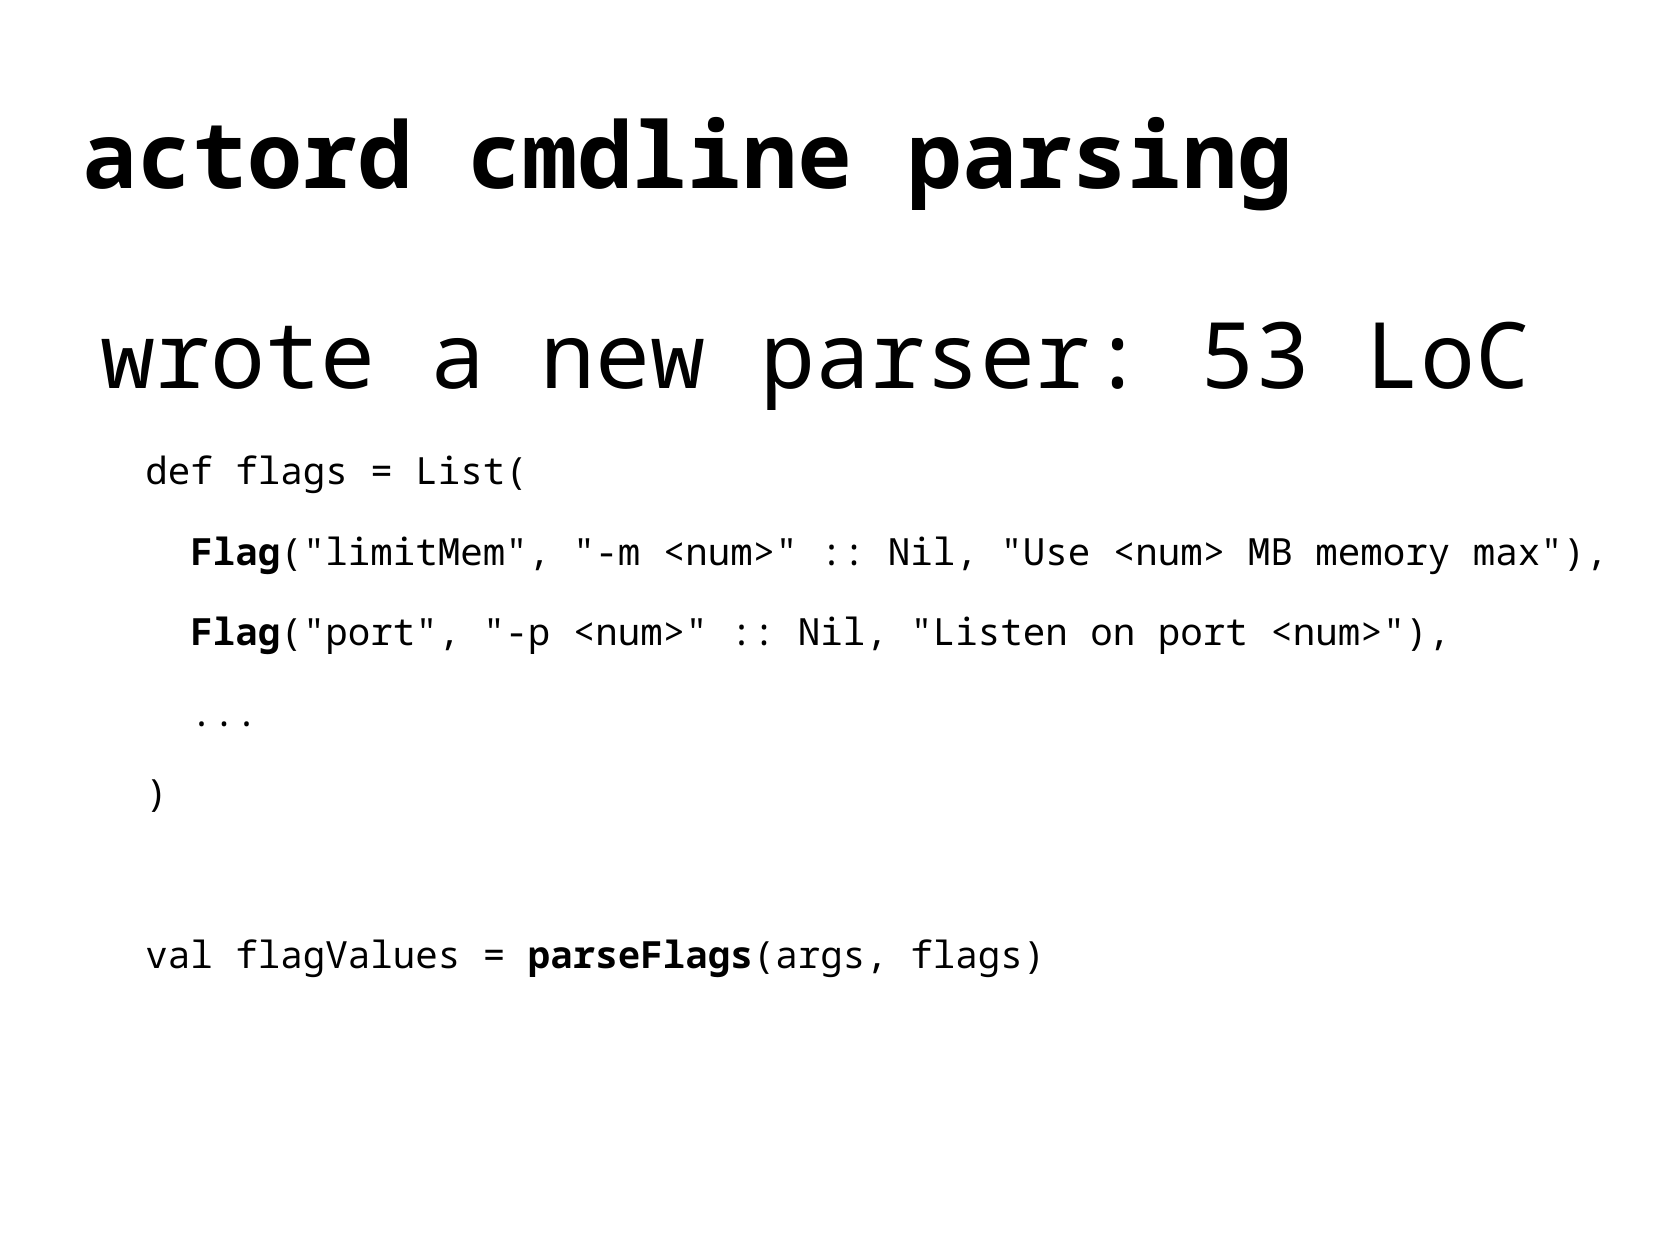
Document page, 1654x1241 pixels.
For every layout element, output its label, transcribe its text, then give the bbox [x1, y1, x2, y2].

list wrote a new parser: 53 LoC def flags = List( Flag("limitMem", "-m <num>" :: Nil, "Use <num> MB memory max"), Flag("port", "-p <num>" :: Nil, "Listen on port <num>"), ... ) val flagValues = parseFlags(args, flags) [82, 290, 1651, 1094]
title actord cmdline parsing [82, 49, 1571, 257]
